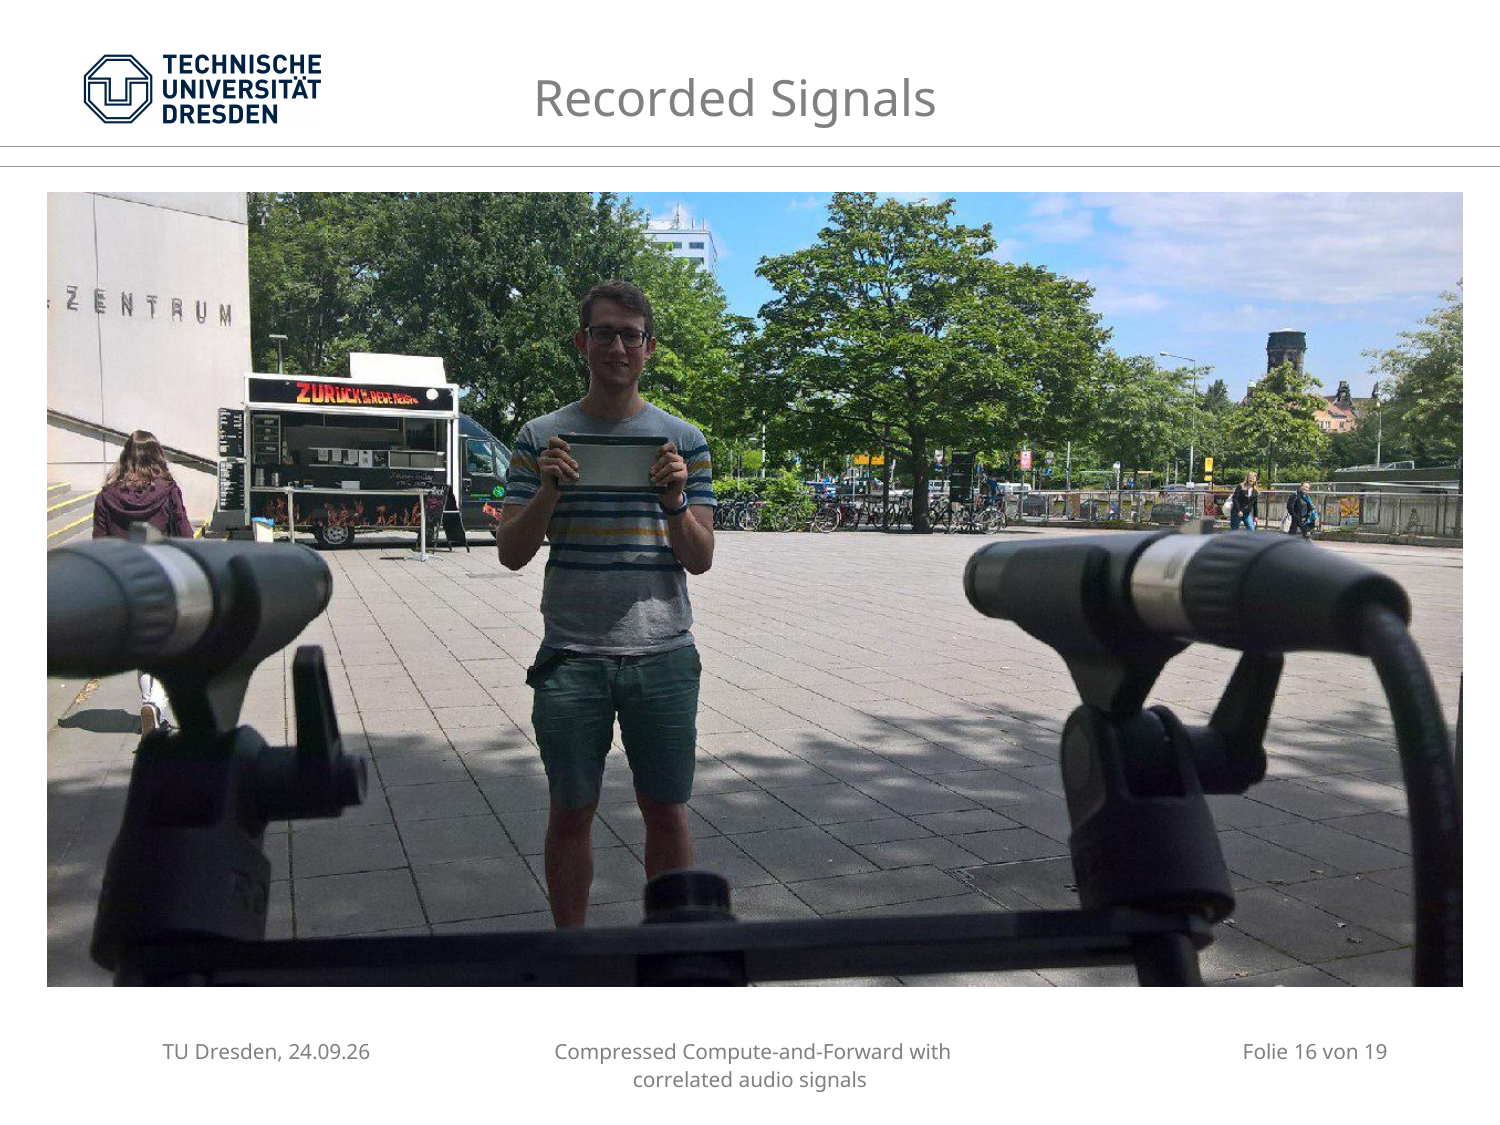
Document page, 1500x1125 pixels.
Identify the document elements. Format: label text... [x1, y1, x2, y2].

title Recorded Signals [127, 59, 1359, 136]
picture [83, 54, 321, 124]
picture [47, 192, 1463, 987]
